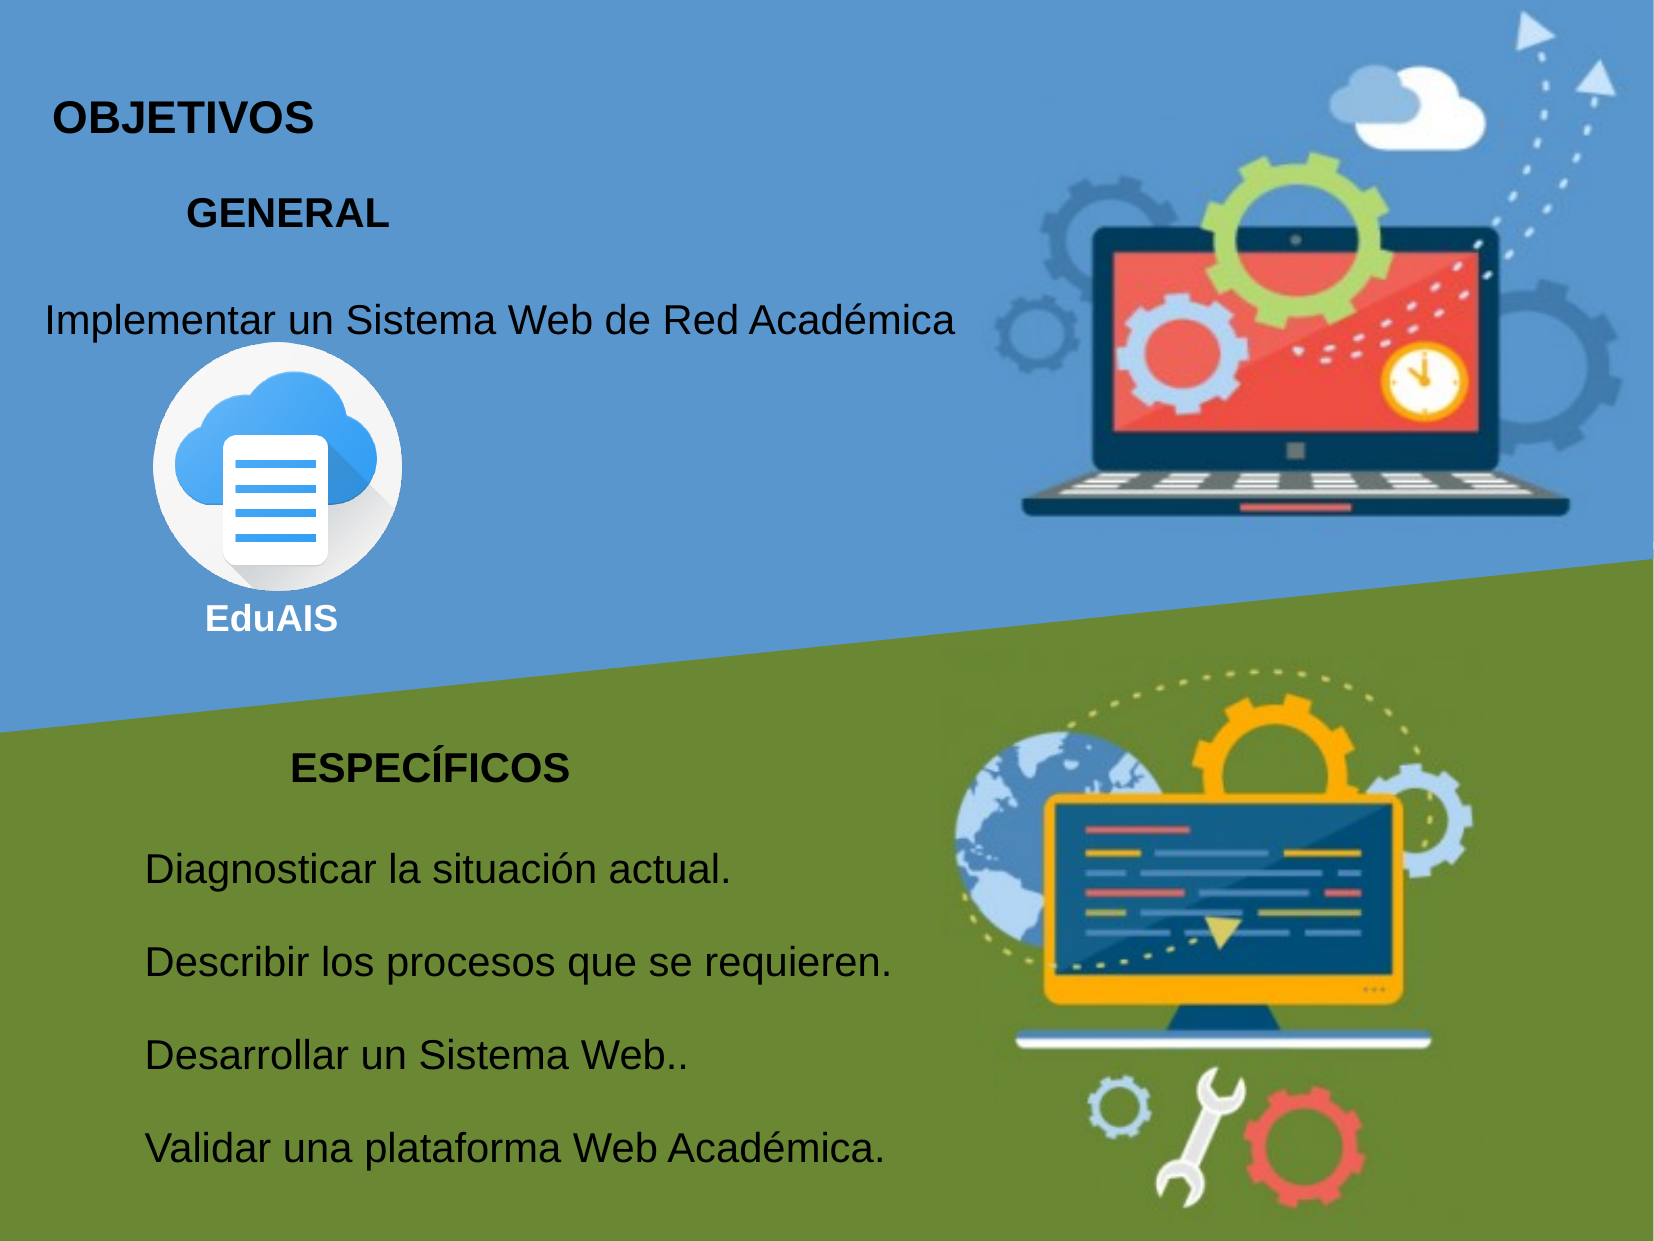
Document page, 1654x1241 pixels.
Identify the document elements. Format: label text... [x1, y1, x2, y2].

text_box Diagnosticar la situación actual. Describir los procesos que se requieren. Desarrollar un Sistema Web.. Validar una plataforma Web Académica. [129, 838, 969, 1226]
text_box OBJETIVOS [38, 59, 745, 130]
text_box [0, 349, 1654, 1241]
picture [980, 0, 1654, 542]
text_box GENERAL [171, 181, 727, 249]
picture [153, 349, 402, 591]
text_box EduAIS [177, 590, 367, 690]
text_box [0, 0, 980, 265]
picture [940, 649, 1483, 1223]
text_box Implementar un Sistema Web de Red Académica [0, 265, 999, 349]
text_box ESPECÍFICOS [275, 737, 831, 804]
